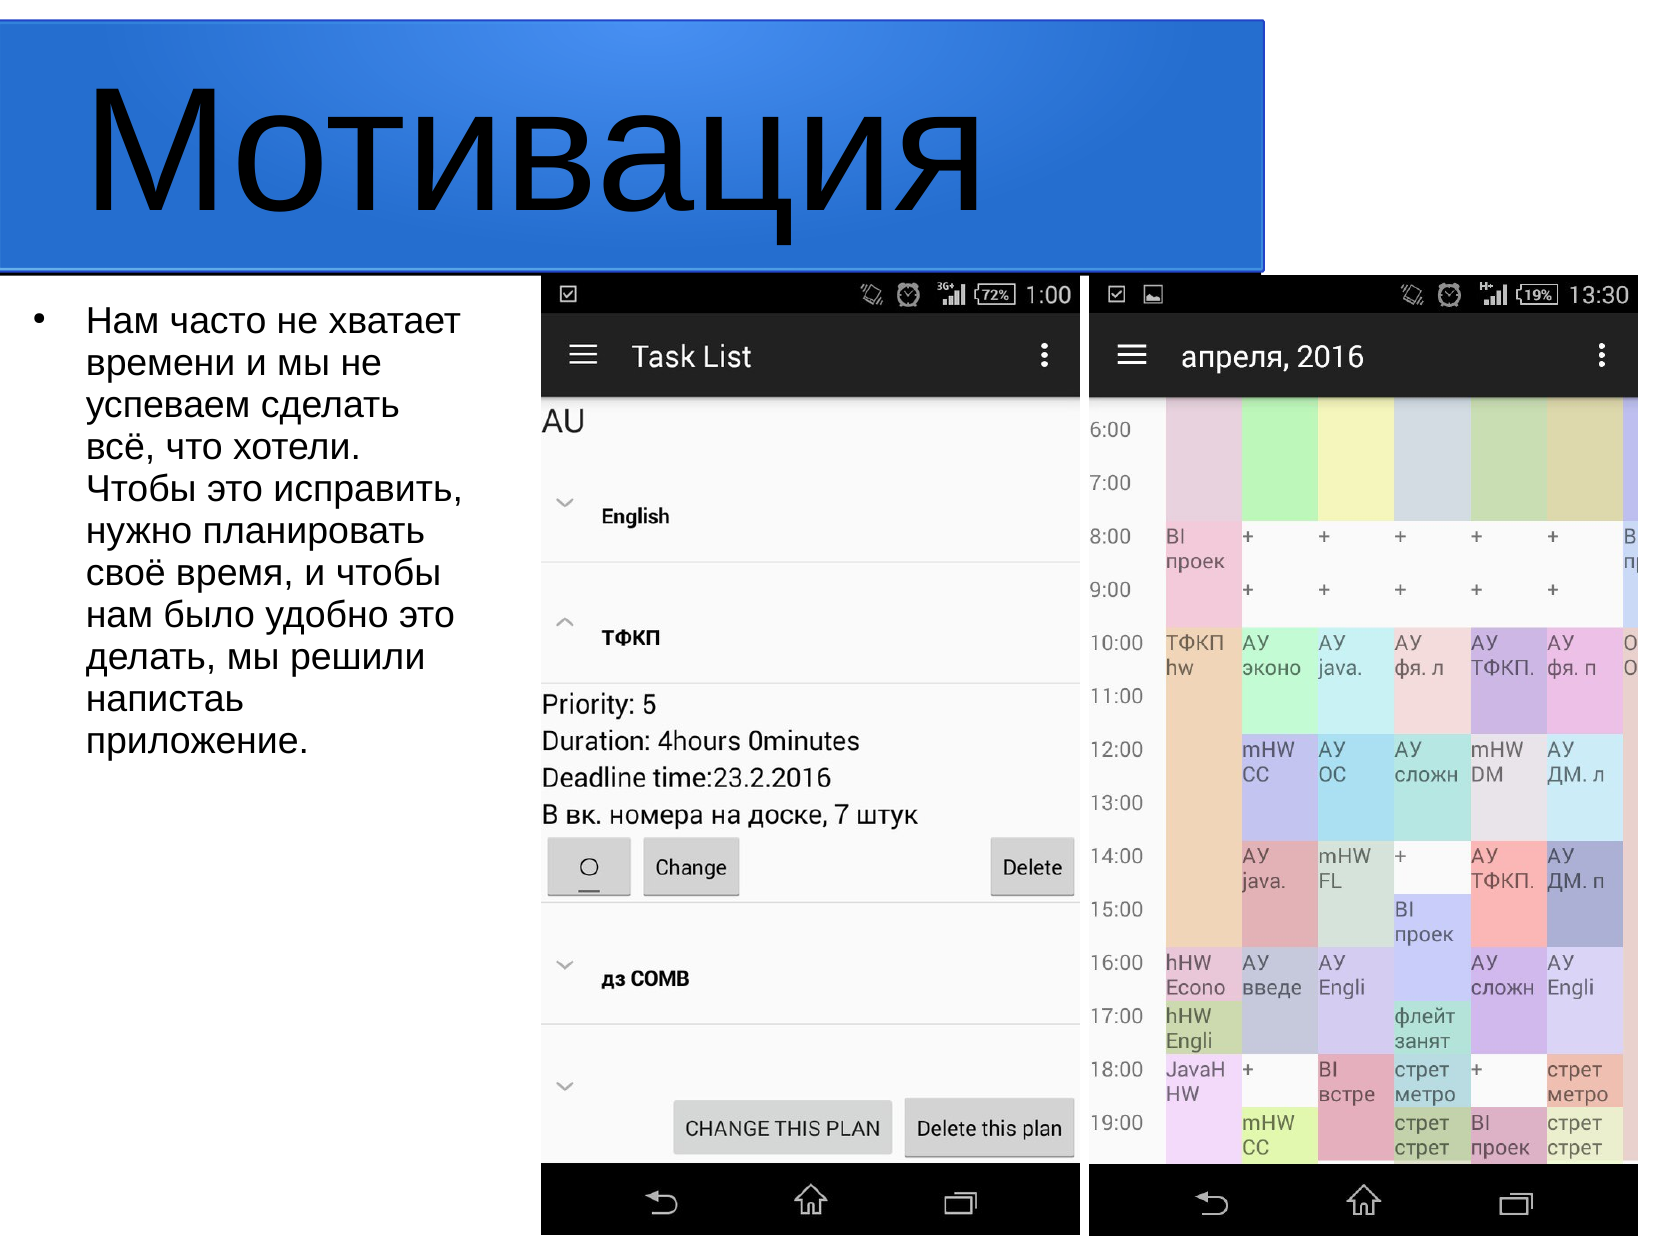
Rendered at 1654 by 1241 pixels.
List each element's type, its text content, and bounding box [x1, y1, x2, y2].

list Нам часто не хватает времени и мы не успеваем сделать всё, что хотели. Чтобы это исправить, нужно планировать своё время, и чтобы нам было удобно это делать, мы решили напистаь приложение. [15, 299, 466, 1019]
picture [541, 275, 1080, 1235]
title Мотивация [82, 47, 1235, 252]
picture [1089, 275, 1638, 1236]
